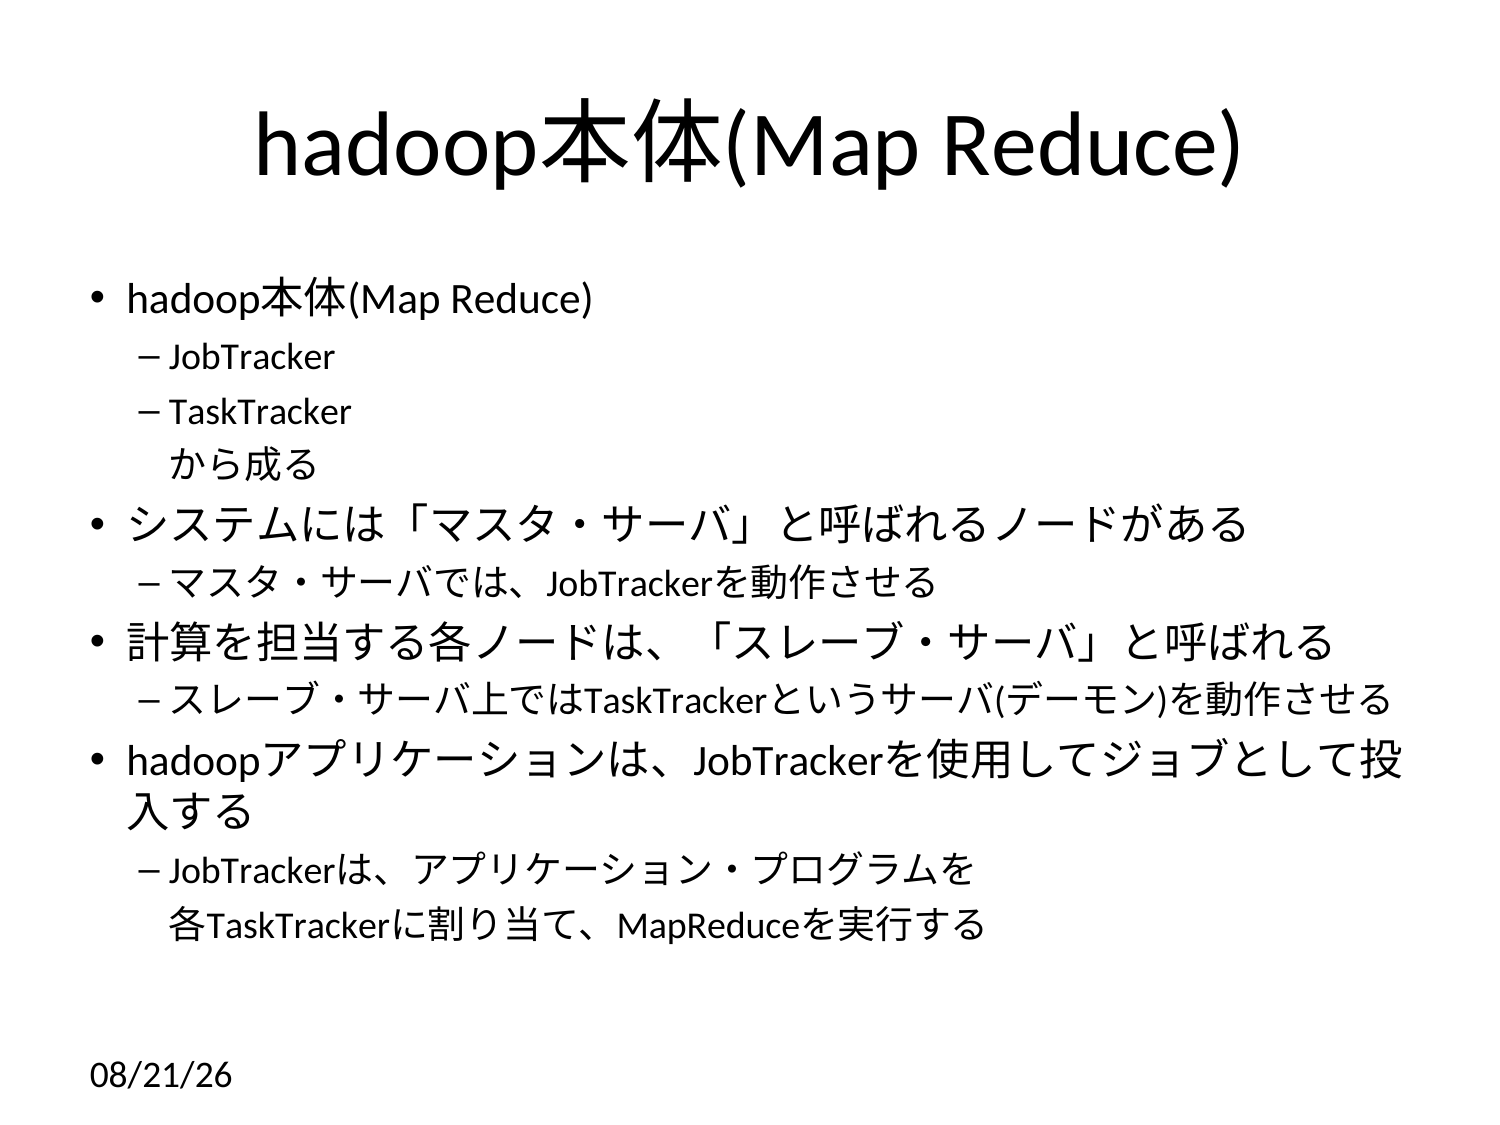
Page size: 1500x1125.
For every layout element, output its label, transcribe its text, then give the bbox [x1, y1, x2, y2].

title hadoop本体(Map Reduce) [75, 21, 1426, 257]
list hadoop本体(Map Reduce) JobTracker TaskTracker から成る システムには「マスタ・サーバ」と呼ばれるノードがある マスタ・サーバでは、JobTrackerを動作させる 計算を担当する各ノードは、「スレーブ・サーバ」と呼ばれる スレーブ・サーバ上ではTaskTrackerというサーバ(デーモン)を動作させる hadoopアプリケーションは、JobTrackerを使用してジョブとして投入する JobTrackerは、アプリケーション・プログラムを 各TaskTrackerに割り当て、MapReduceを実行する [75, 262, 1426, 1006]
